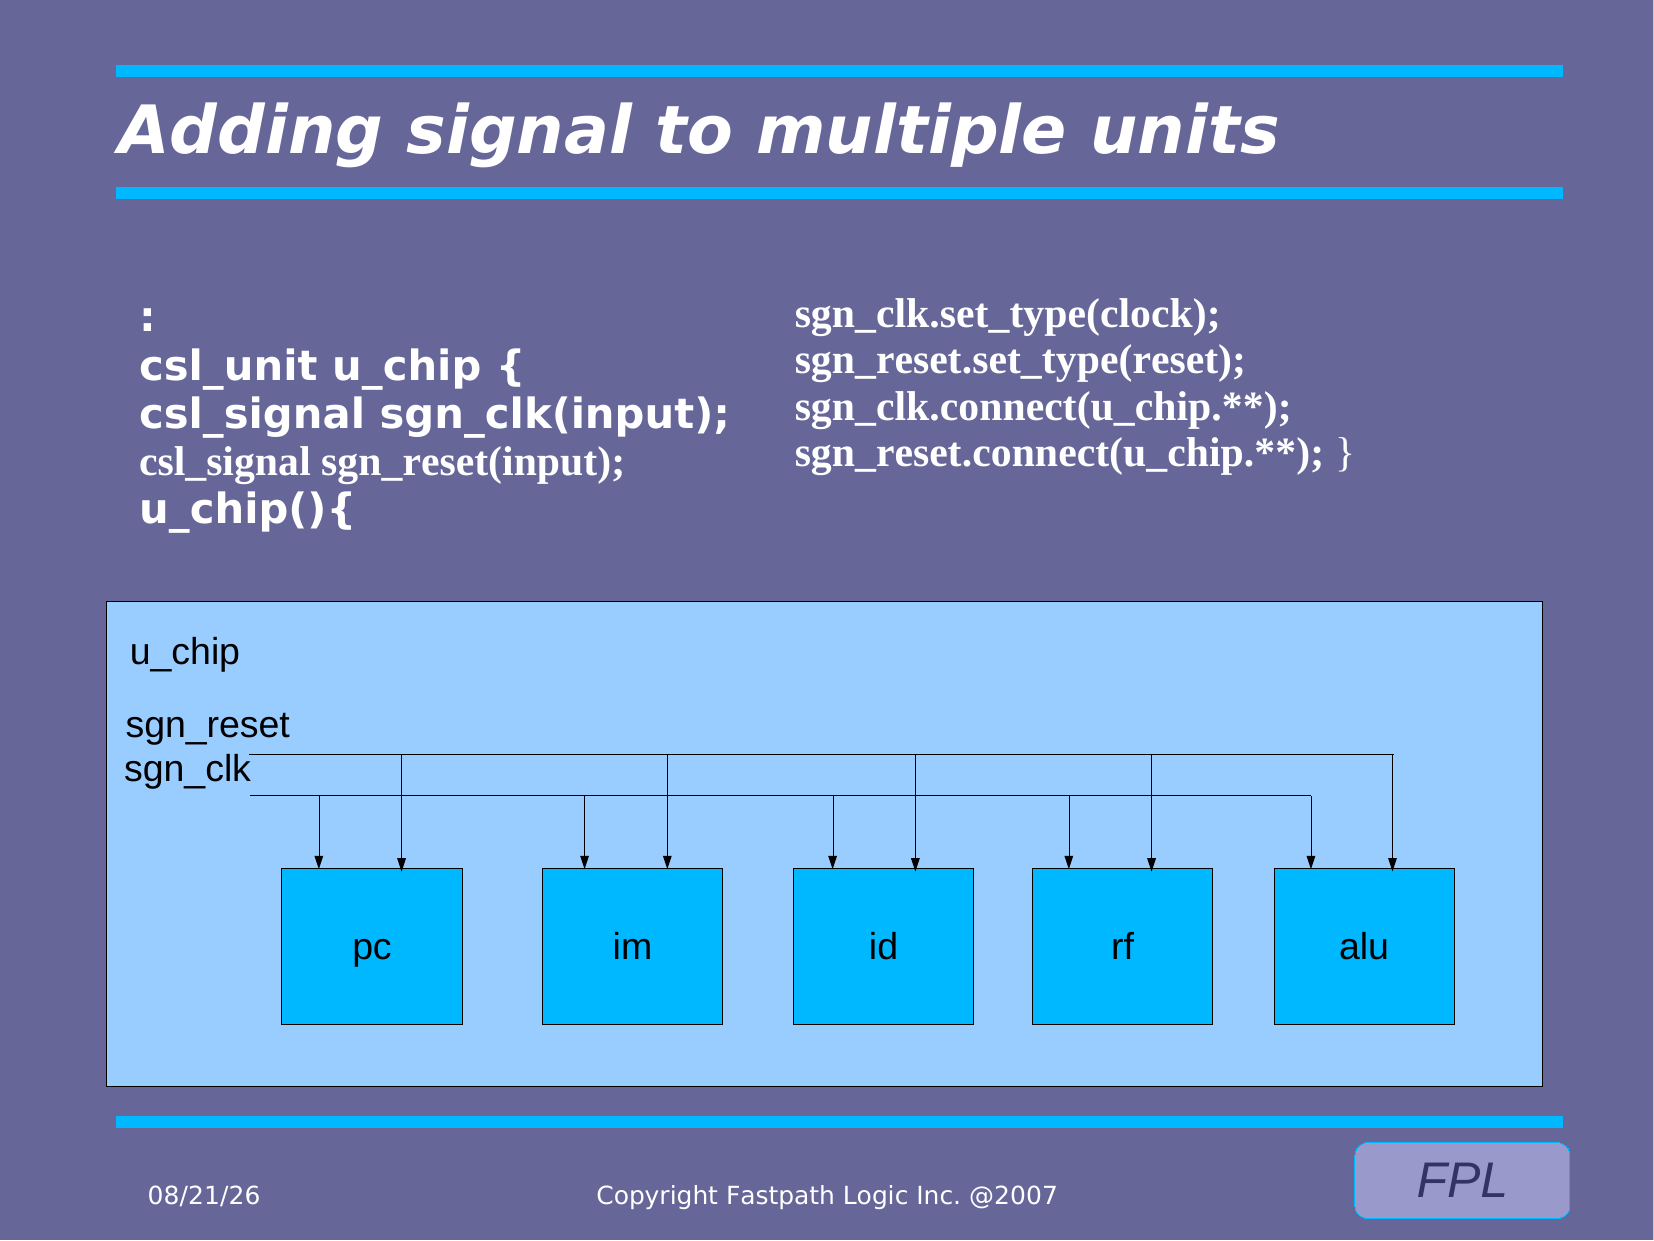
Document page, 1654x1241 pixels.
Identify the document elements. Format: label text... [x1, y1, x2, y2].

text_box rf [1032, 868, 1213, 1025]
text_box pc [281, 868, 463, 1025]
text_box im [542, 868, 723, 1025]
text_box sgn_clk.set_type(clock); sgn_reset.set_type(reset); sgn_clk.connect(u_chip.**); sgn_reset.connect(u_chip.**); } [762, 283, 1527, 601]
text_box [106, 601, 1543, 1087]
text_box u_chip [115, 622, 271, 682]
text_box sgn_reset [110, 696, 308, 799]
text_box alu [1274, 868, 1455, 1025]
title Adding signal to multiple units [118, 41, 1531, 219]
list : csl_unit u_chip { csl_signal sgn_clk(input); csl_signal sgn_reset(input); u_chip(){ [121, 292, 762, 601]
text_box id [793, 868, 974, 1025]
